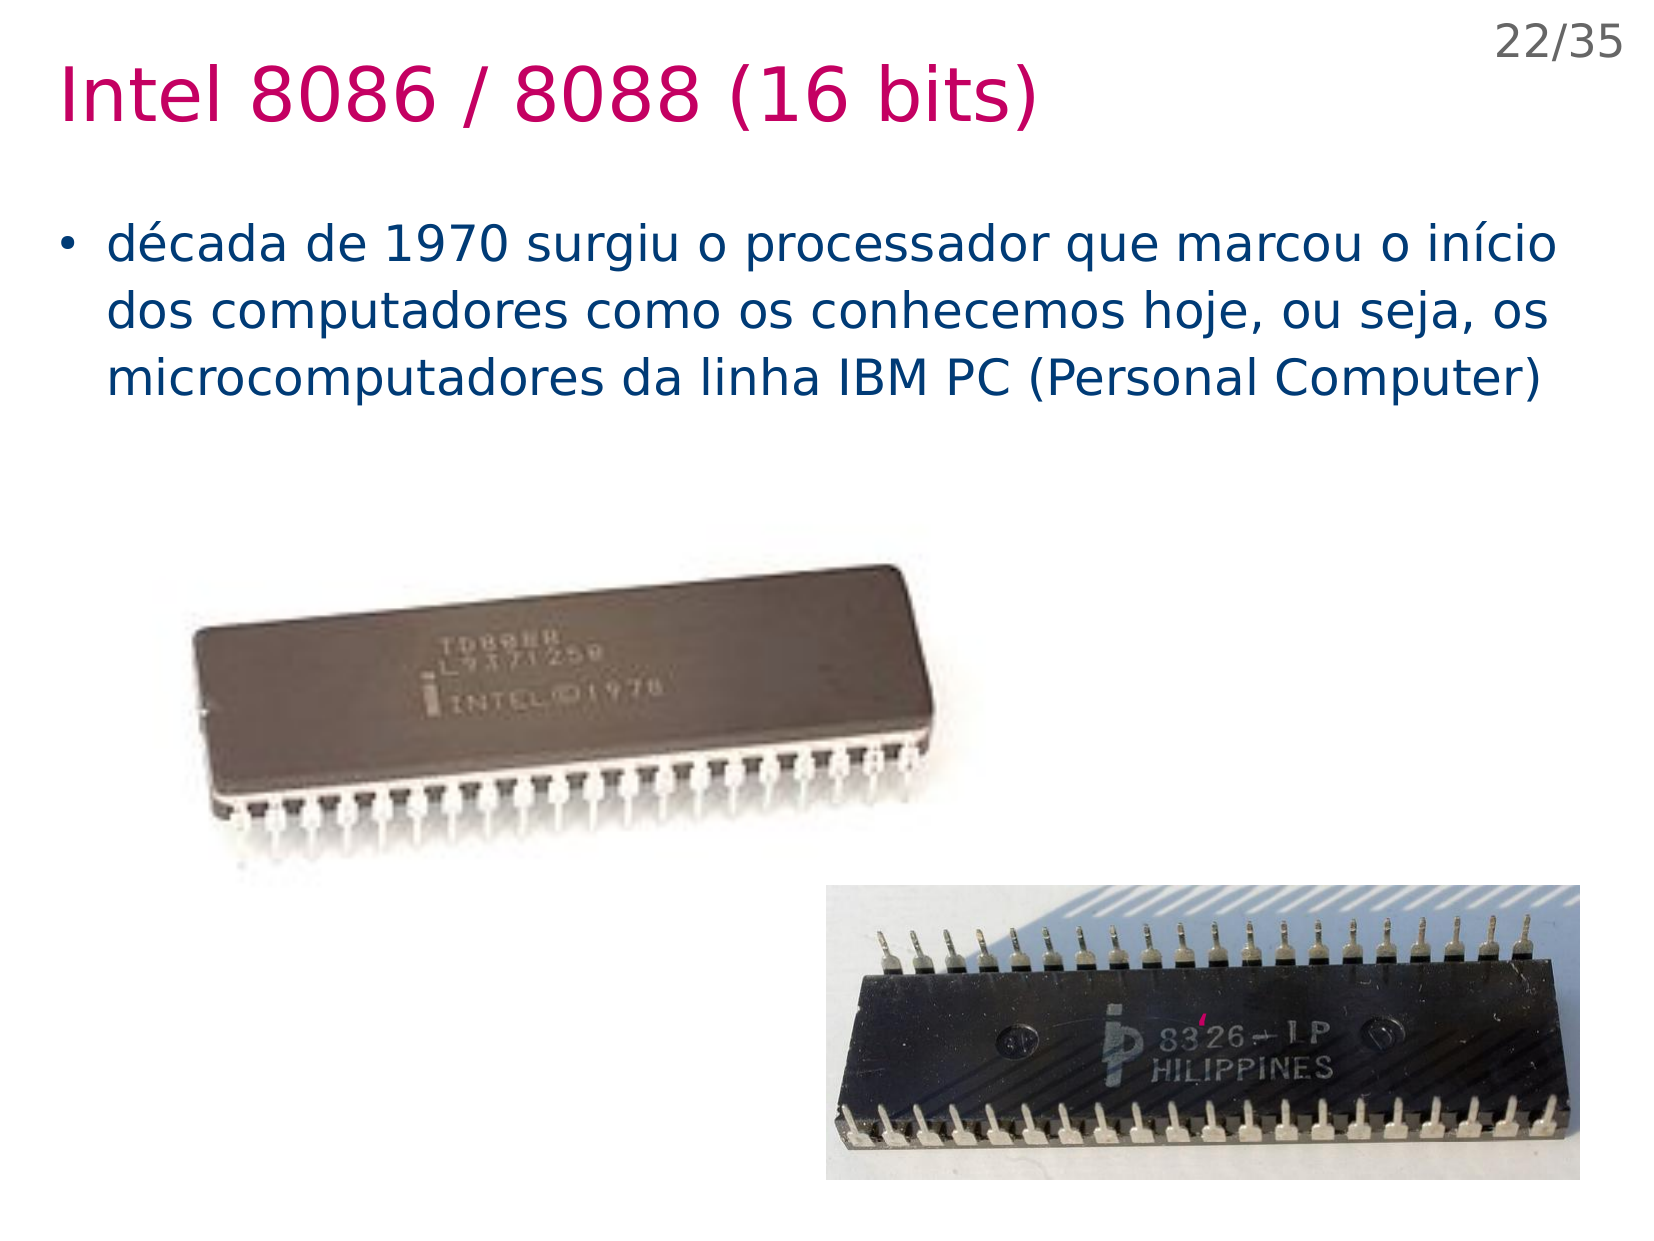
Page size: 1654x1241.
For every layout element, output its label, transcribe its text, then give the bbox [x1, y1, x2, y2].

picture [100, 472, 1580, 1180]
title Intel 8086 / 8088 (16 bits) [59, 29, 1625, 148]
list década de 1970 surgiu o processador que marcou o início dos computadores como os conhecemos hoje, ou seja, os microcomputadores da linha IBM PC (Personal Computer) [59, 206, 1625, 1211]
